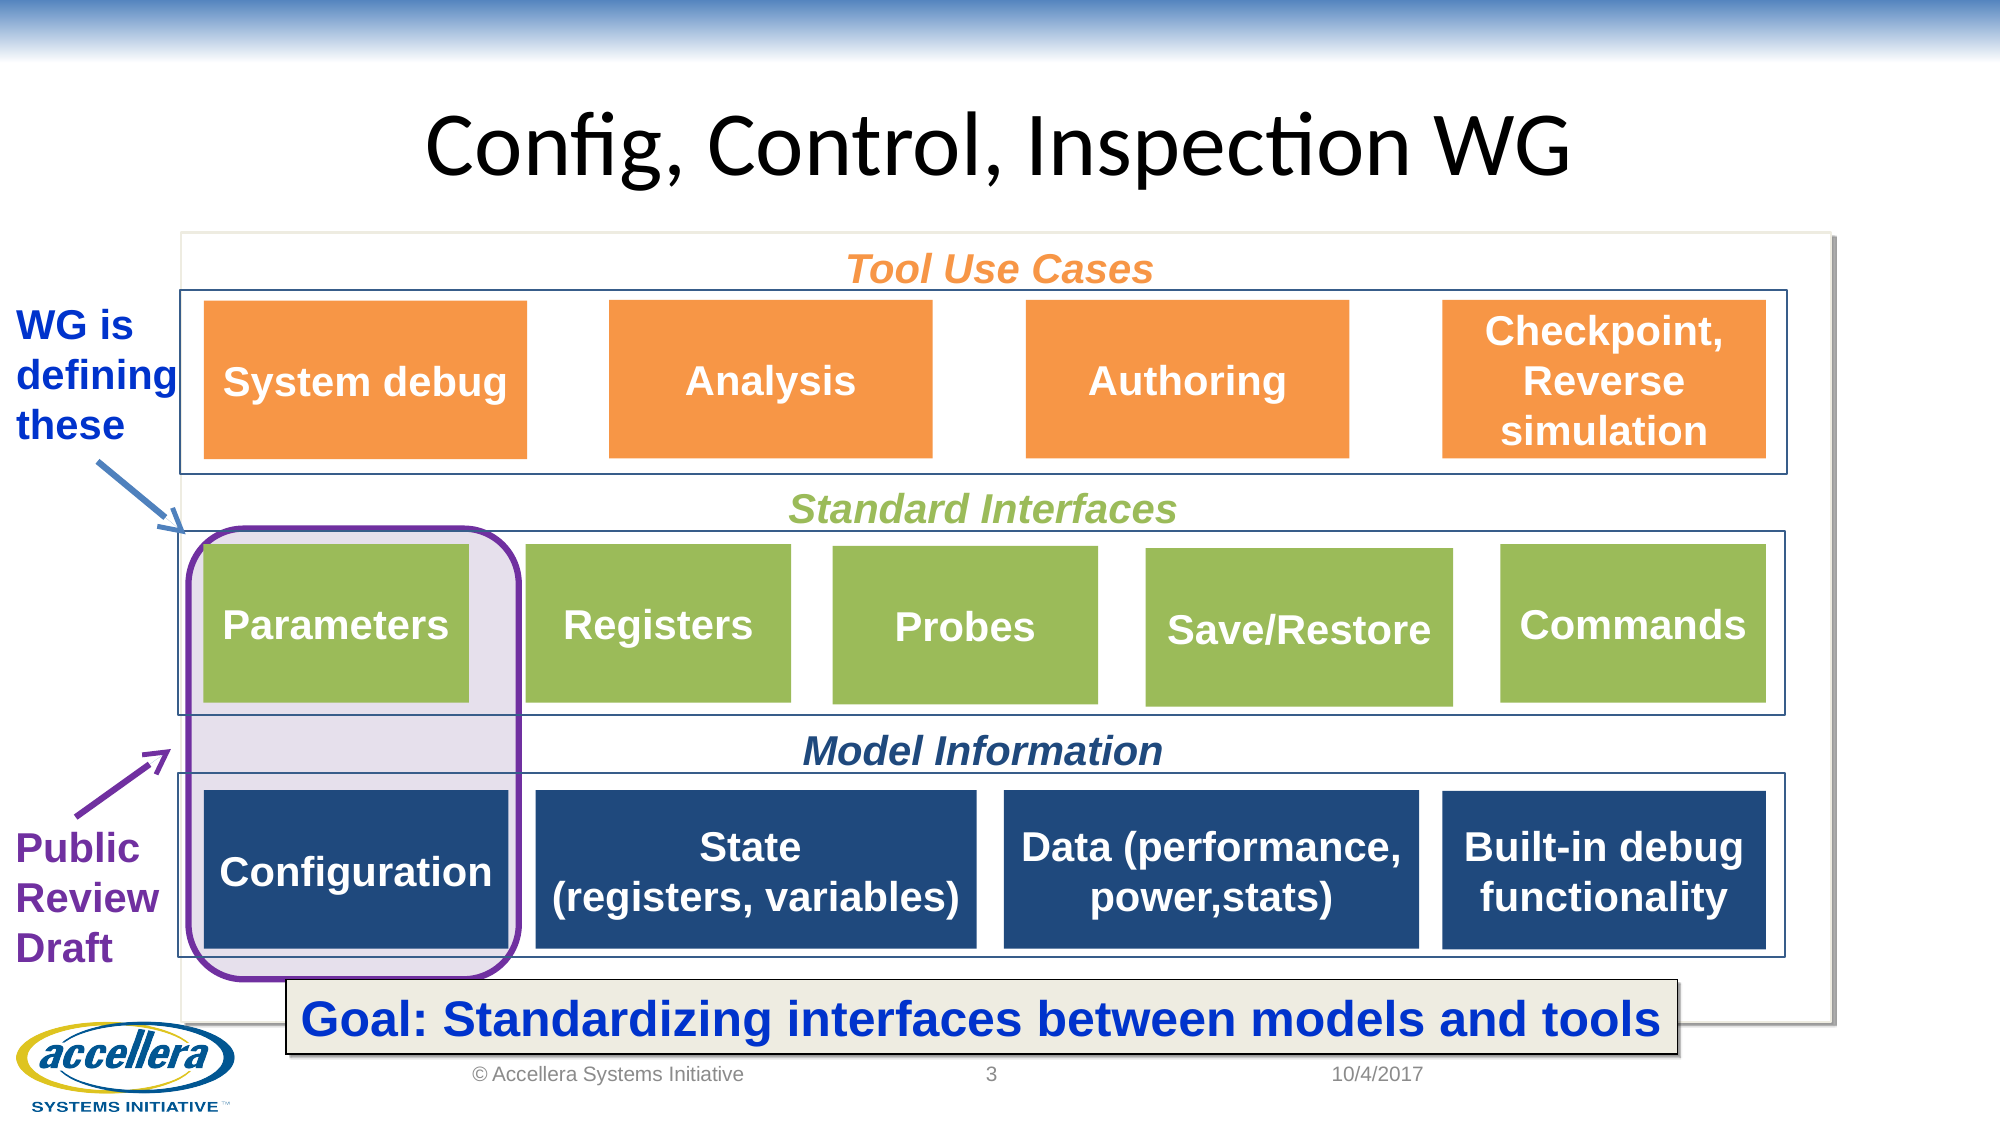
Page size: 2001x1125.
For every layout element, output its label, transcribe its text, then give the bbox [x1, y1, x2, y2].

text_box Checkpoint, Reverse simulation [1442, 299, 1766, 459]
text_box [181, 233, 1831, 1023]
text_box Tool Use Cases [830, 291, 1170, 300]
text_box Built-in debug functionality [1442, 790, 1766, 950]
text_box Registers [525, 544, 792, 703]
text_box Parameters [203, 544, 469, 703]
text_box Public Review Draft [0, 813, 175, 979]
text_box [97, 461, 1784, 714]
text_box Data (performance, power,stats) [1003, 790, 1420, 949]
text_box [75, 748, 171, 818]
title Config, Control, Inspection WG [99, 45, 1900, 233]
text_box Commands [1500, 544, 1766, 703]
text_box [181, 291, 1786, 473]
text_box Save/Restore [1145, 548, 1454, 707]
text_box Analysis [609, 299, 933, 459]
picture [16, 1021, 235, 1112]
footer © Accellera Systems Initiative [366, 1055, 800, 1103]
text_box System debug [203, 300, 528, 460]
text_box Authoring [1025, 299, 1350, 459]
text_box Tool Use Cases [830, 234, 1170, 289]
slide_number <number> [800, 1055, 1184, 1103]
text_box [181, 774, 1784, 956]
text_box Probes [832, 545, 1099, 705]
text_box [181, 716, 787, 772]
text_box State (registers, variables) [535, 790, 977, 949]
text_box Model Information [787, 716, 1179, 782]
text_box Configuration [203, 790, 509, 949]
text_box Goal: Standardizing interfaces between models and tools [285, 979, 1678, 1055]
text_box WG is defining these [1, 290, 194, 456]
text_box Standard Interfaces [773, 474, 1194, 540]
slide_number 10/4/2017 [1316, 1055, 1550, 1103]
